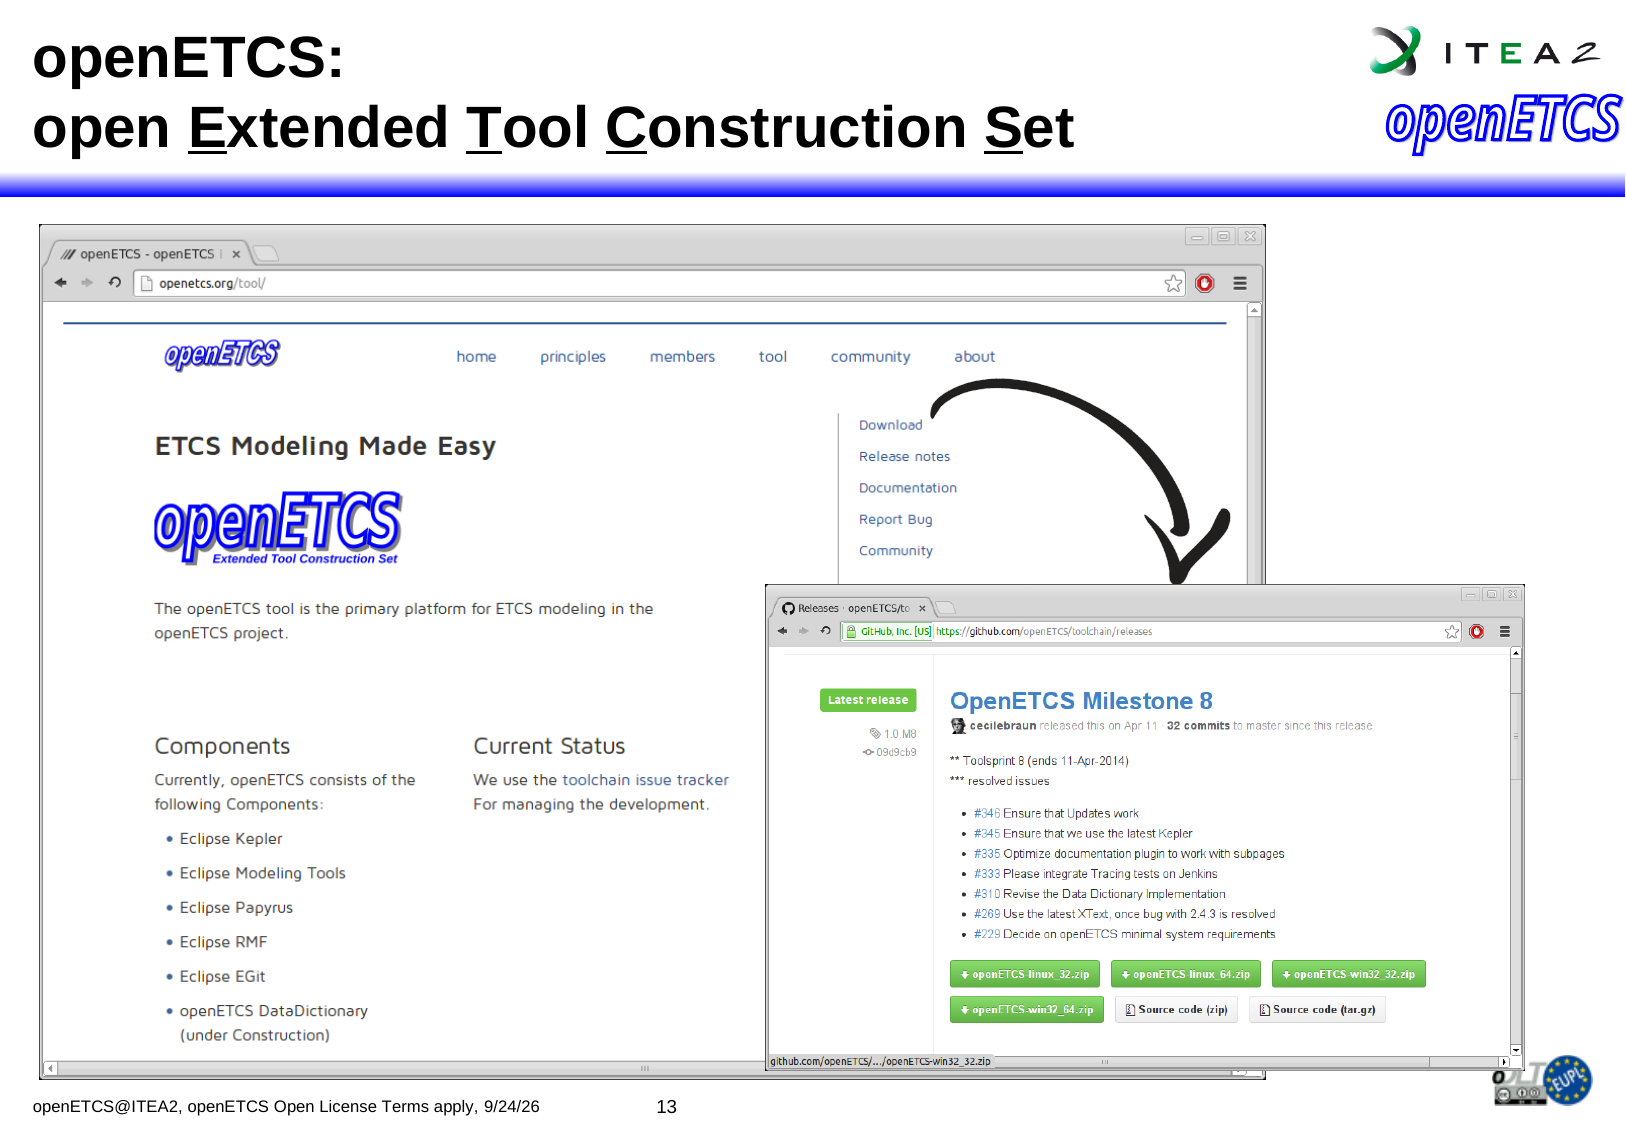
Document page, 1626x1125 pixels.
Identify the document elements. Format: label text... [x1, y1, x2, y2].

picture [1356, 26, 1626, 76]
title openETCS: open Extended Tool Construction Set [32, 19, 1356, 160]
picture [39, 224, 1593, 1106]
